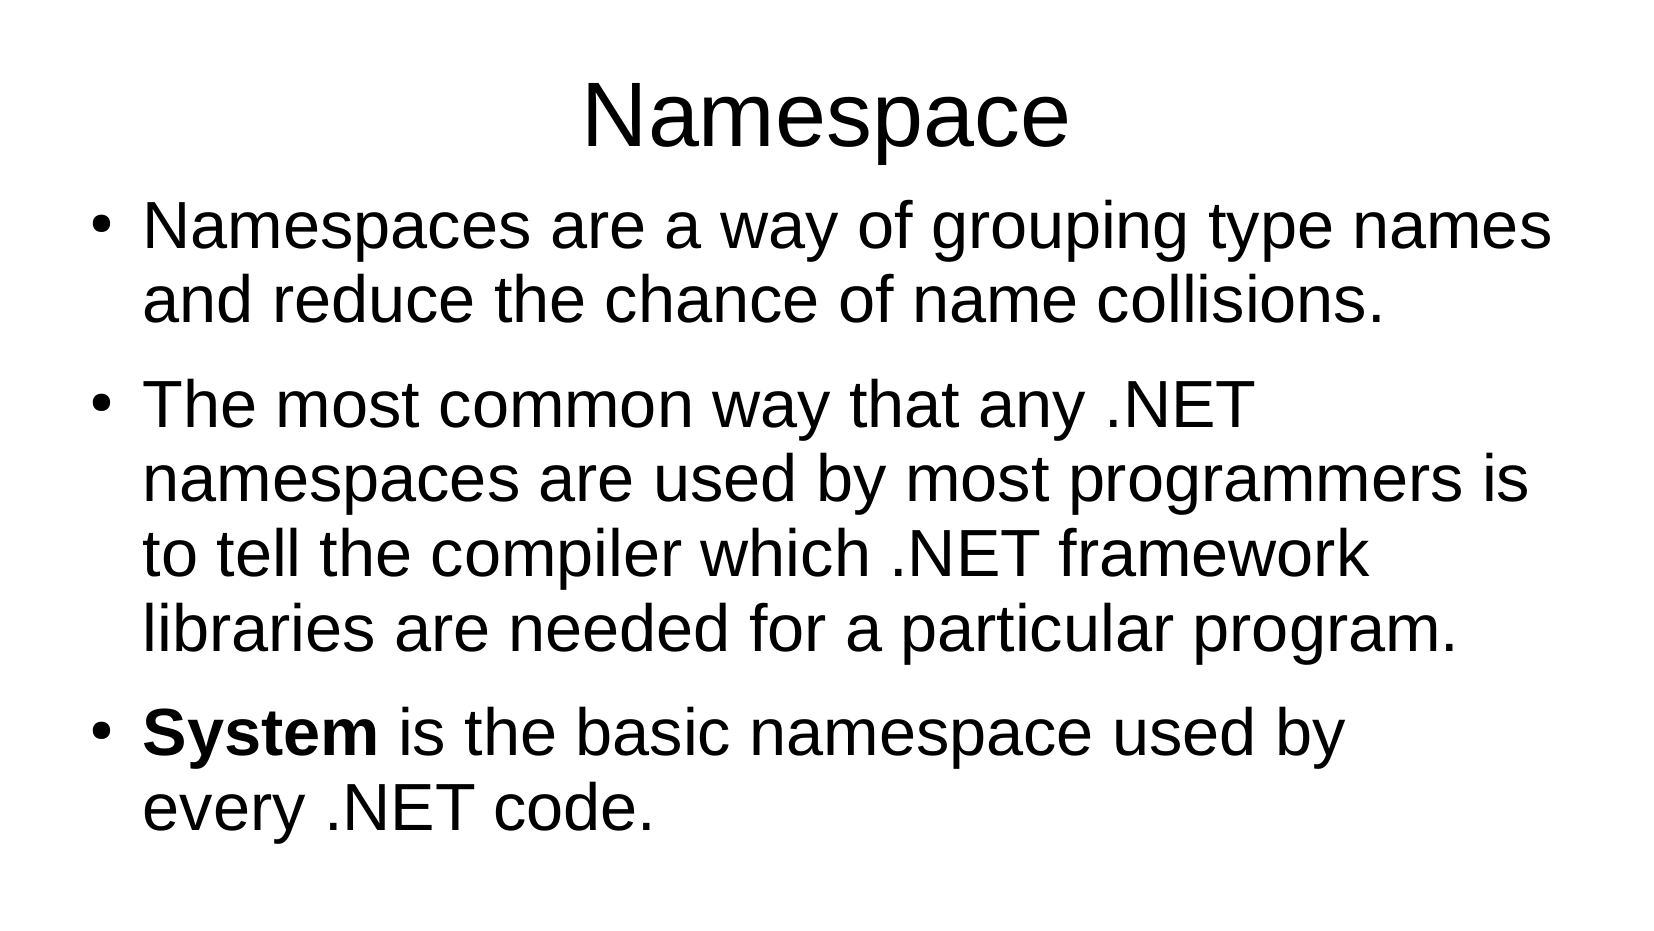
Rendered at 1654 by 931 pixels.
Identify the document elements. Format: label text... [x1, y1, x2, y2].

list Namespaces are a way of grouping type names and reduce the chance of name collisions. The most common way that any .NET namespaces are used by most programmers is to tell the compiler which .NET framework libraries are needed for a particular program. System is the basic namespace used by every .NET code. [71, 187, 1561, 856]
title Namespace [82, 37, 1571, 193]
